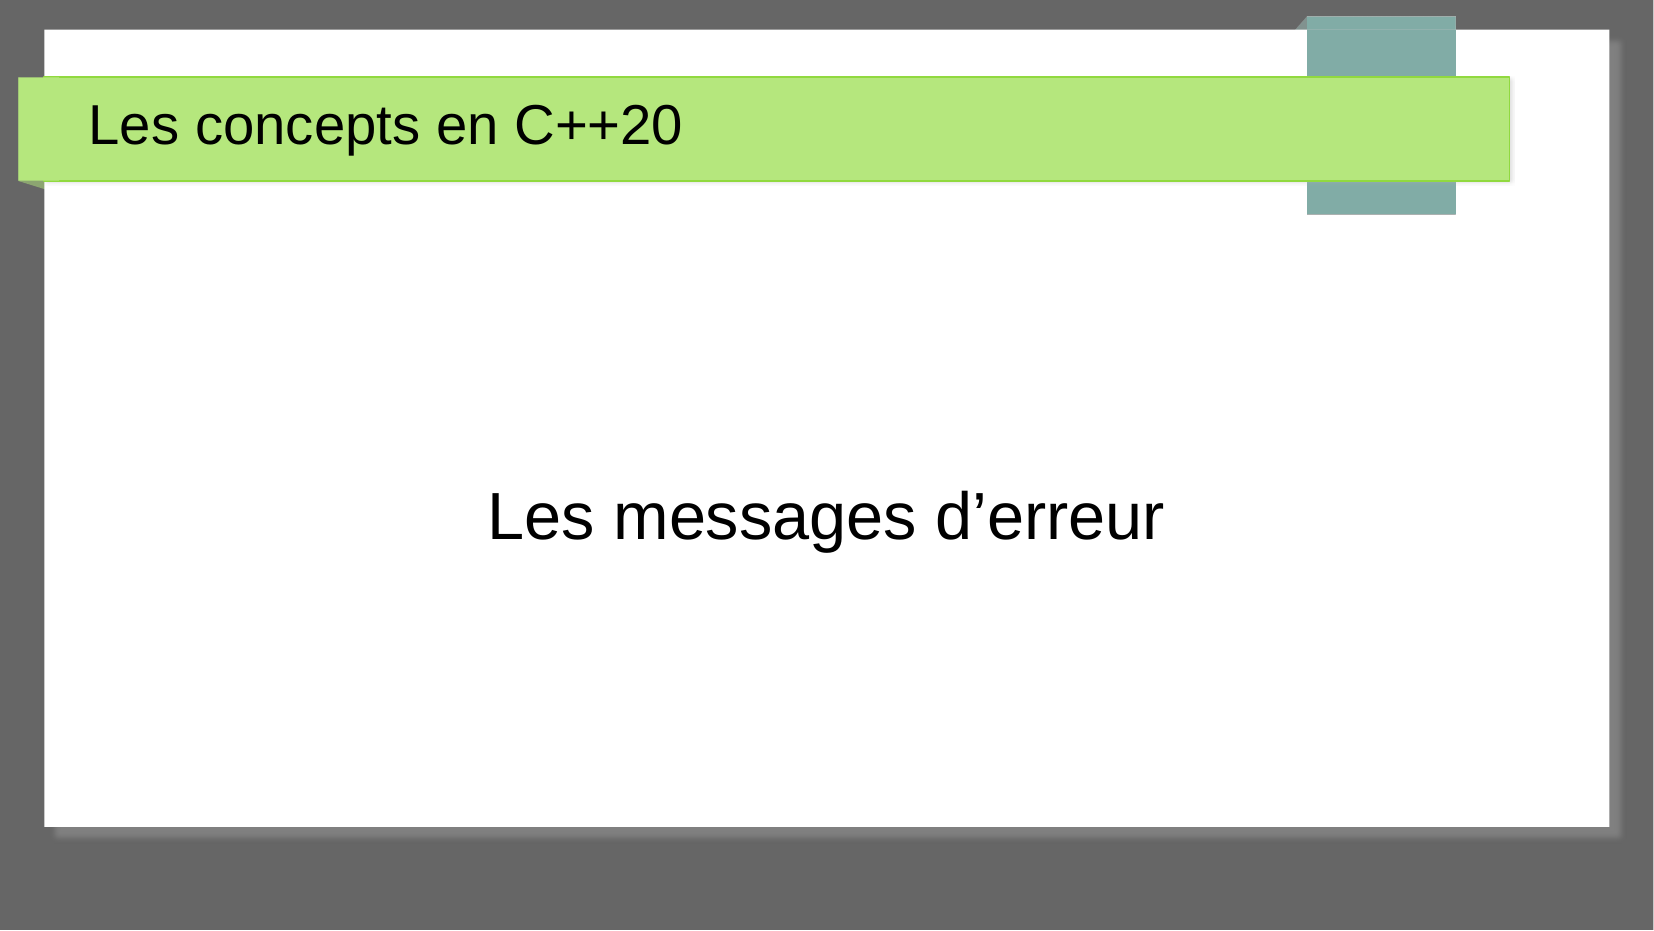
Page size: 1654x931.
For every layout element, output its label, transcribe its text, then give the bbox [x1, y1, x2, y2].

title Les concepts en C++20 [88, 73, 1506, 178]
subtitle Les messages d’erreur [88, 221, 1565, 813]
